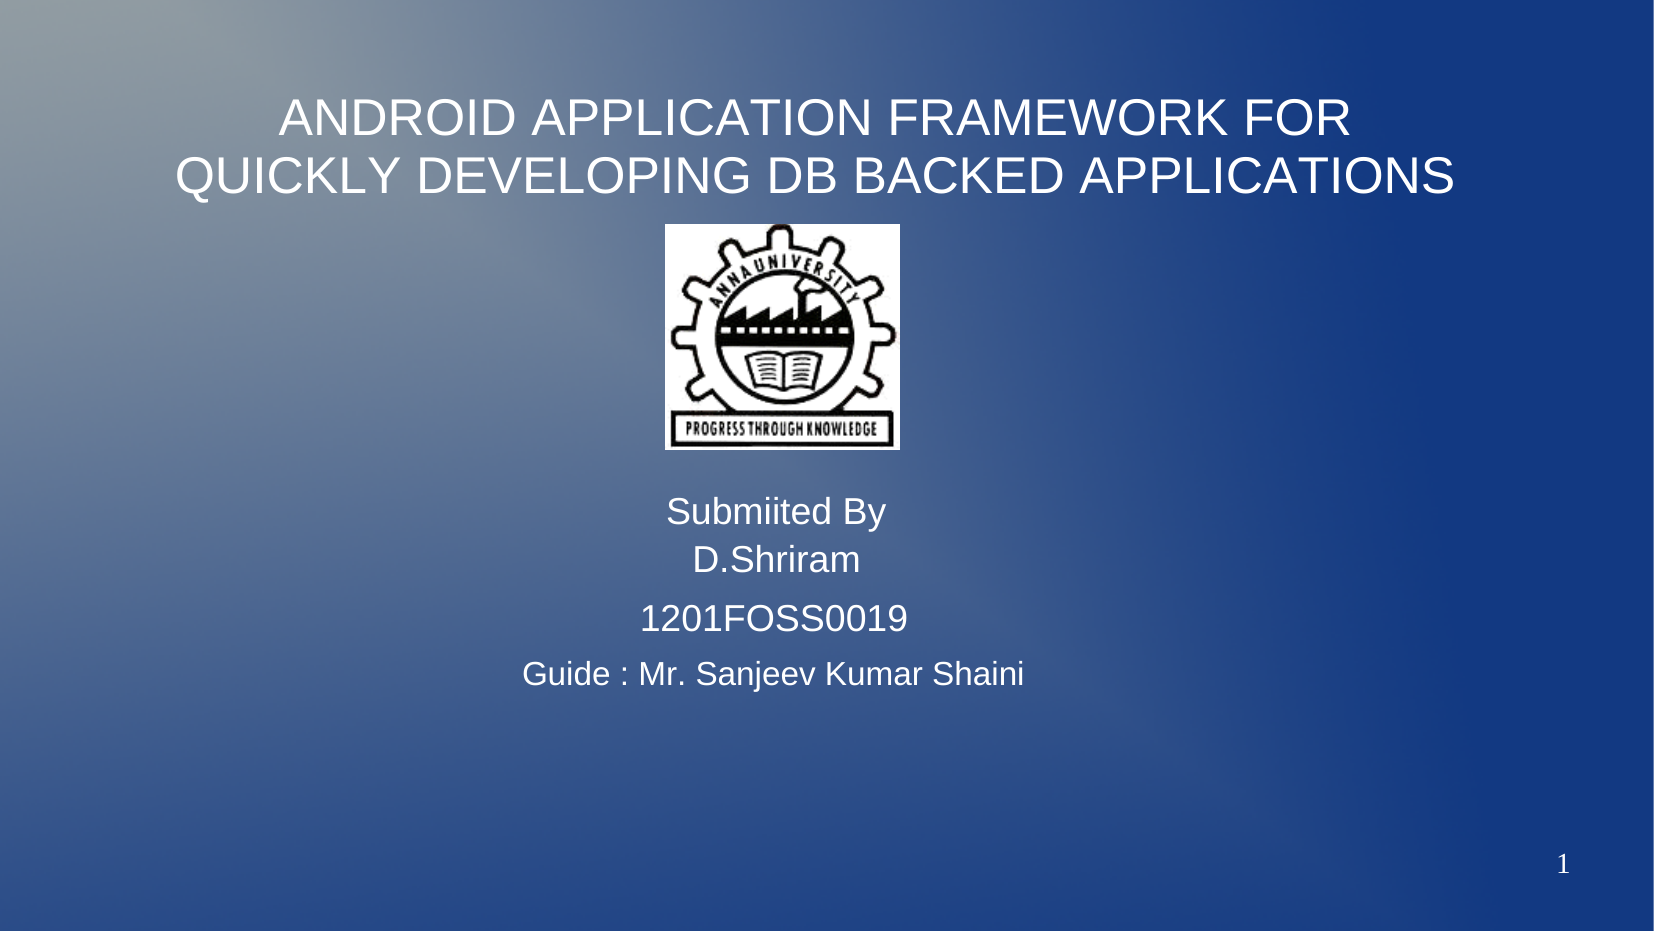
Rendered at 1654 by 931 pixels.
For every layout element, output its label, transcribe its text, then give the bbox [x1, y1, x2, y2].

picture [0, 0, 1654, 931]
list Submiited By D.Shriram 1201FOSS0019 Guide : Mr. Sanjeev Kumar Shaini [201, 217, 1471, 752]
title ANDROID APPLICATION FRAMEWORK FOR QUICKLY DEVELOPING DB BACKED APPLICATIONS [165, 30, 1467, 205]
